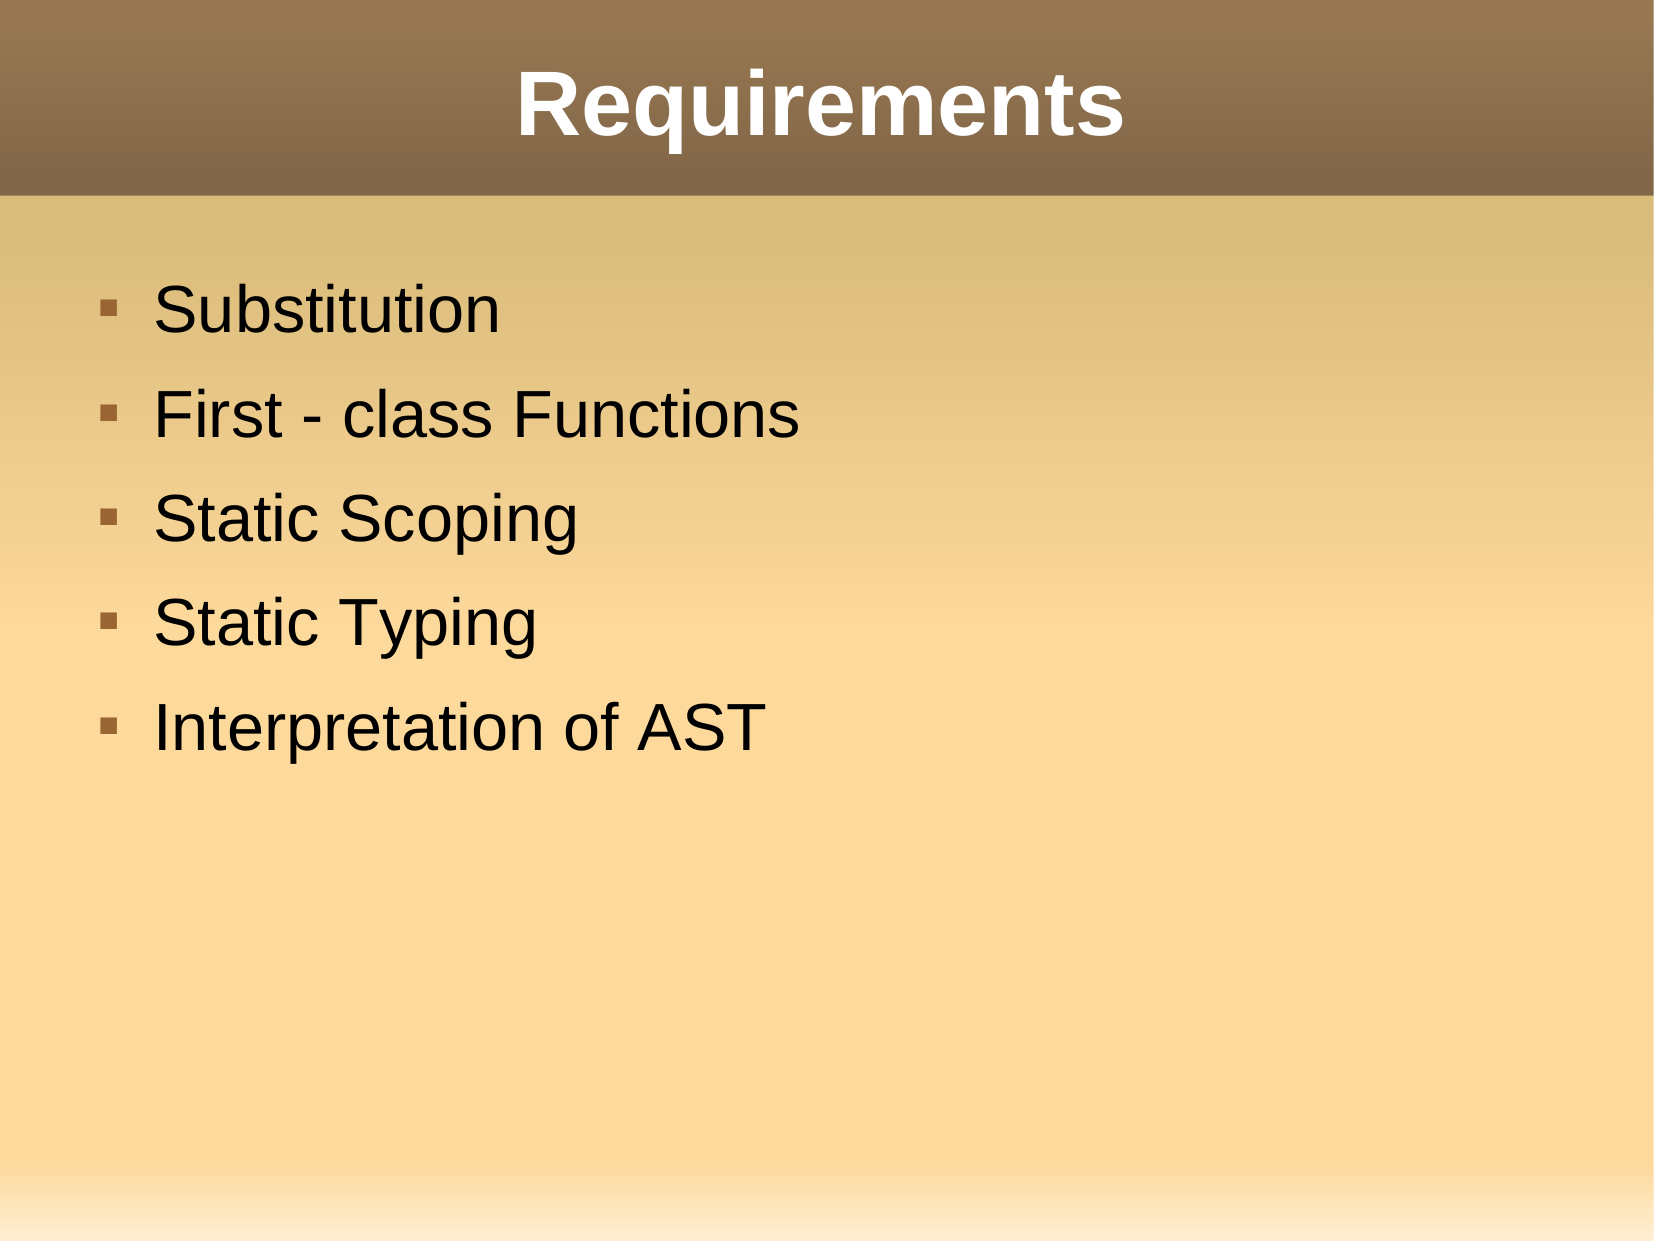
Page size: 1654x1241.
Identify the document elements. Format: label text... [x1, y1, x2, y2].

picture [0, 0, 1654, 1241]
title Requirements [76, 0, 1565, 208]
list Substitution First - class Functions Static Scoping Static Typing Interpretation of AST [82, 272, 1571, 1077]
